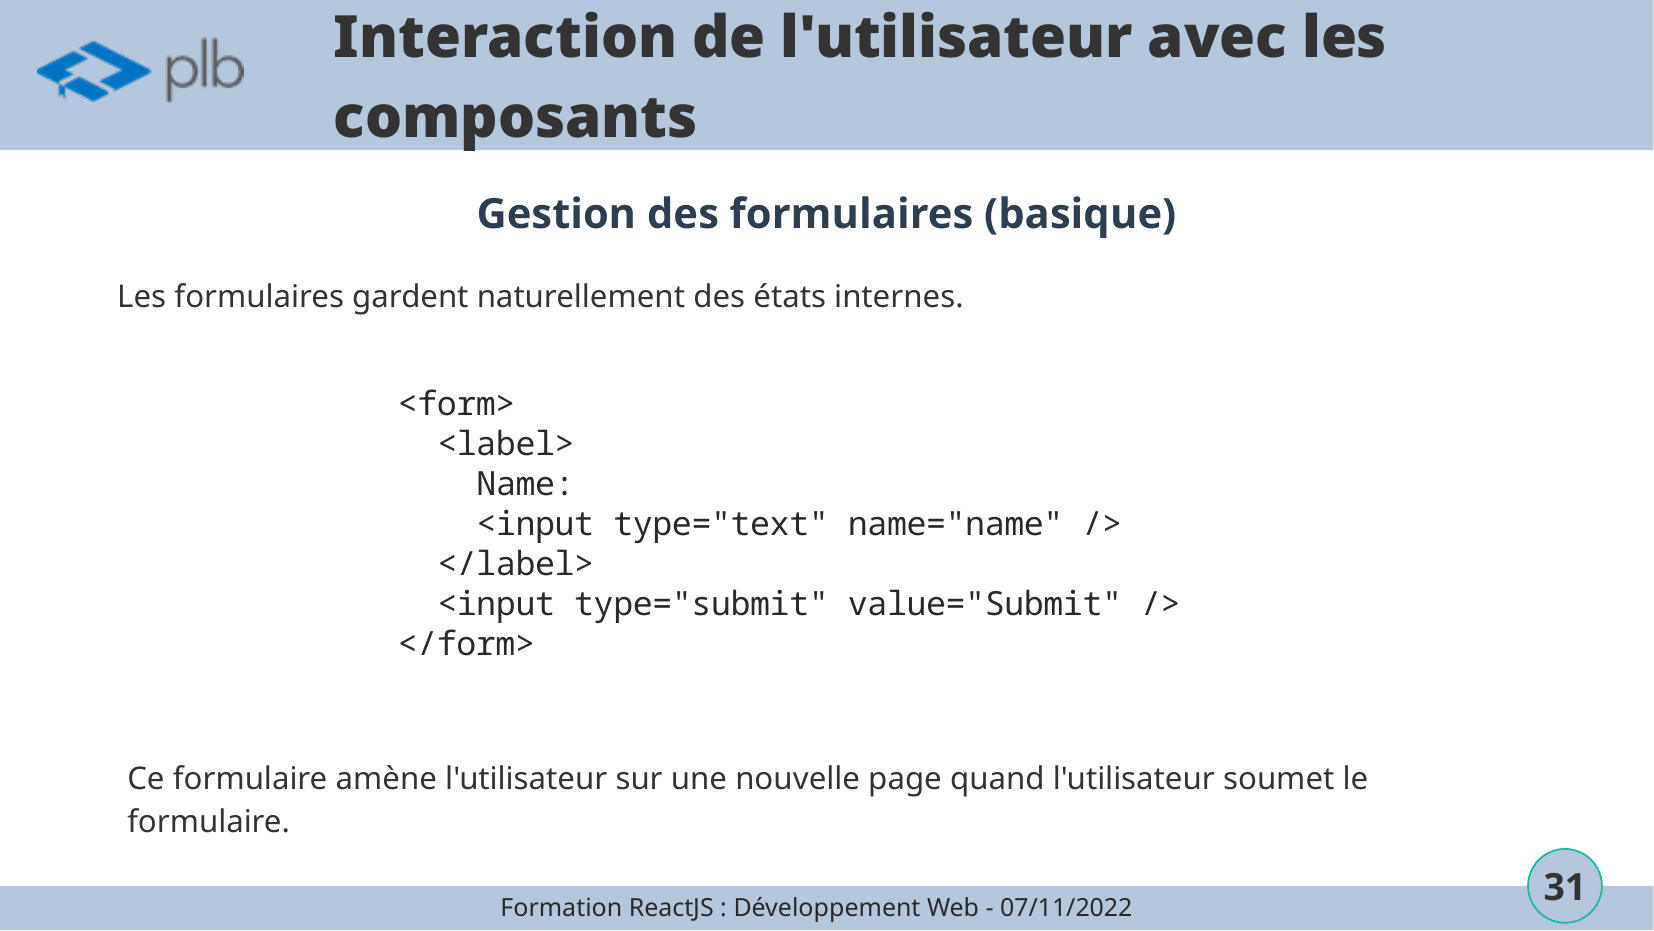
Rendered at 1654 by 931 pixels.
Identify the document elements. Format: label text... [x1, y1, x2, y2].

text_box <form> <label> Name: <input type="text" name="name" /> </label> <input type="submit" value="Submit" /> </form> [382, 375, 1200, 676]
text_box Ce formulaire amène l'utilisateur sur une nouvelle page quand l'utilisateur soumet le formulaire. [112, 750, 1538, 849]
text_box Formation ReactJS : Développement Web - 07/11/2022 [461, 888, 1173, 926]
picture [37, 33, 244, 113]
text_box Gestion des formulaires (basique) [59, 183, 1595, 226]
title Interaction de l'utilisateur avec les composants [333, 0, 1613, 151]
text_box Les formulaires gardent naturellement des états internes. [102, 262, 1201, 328]
